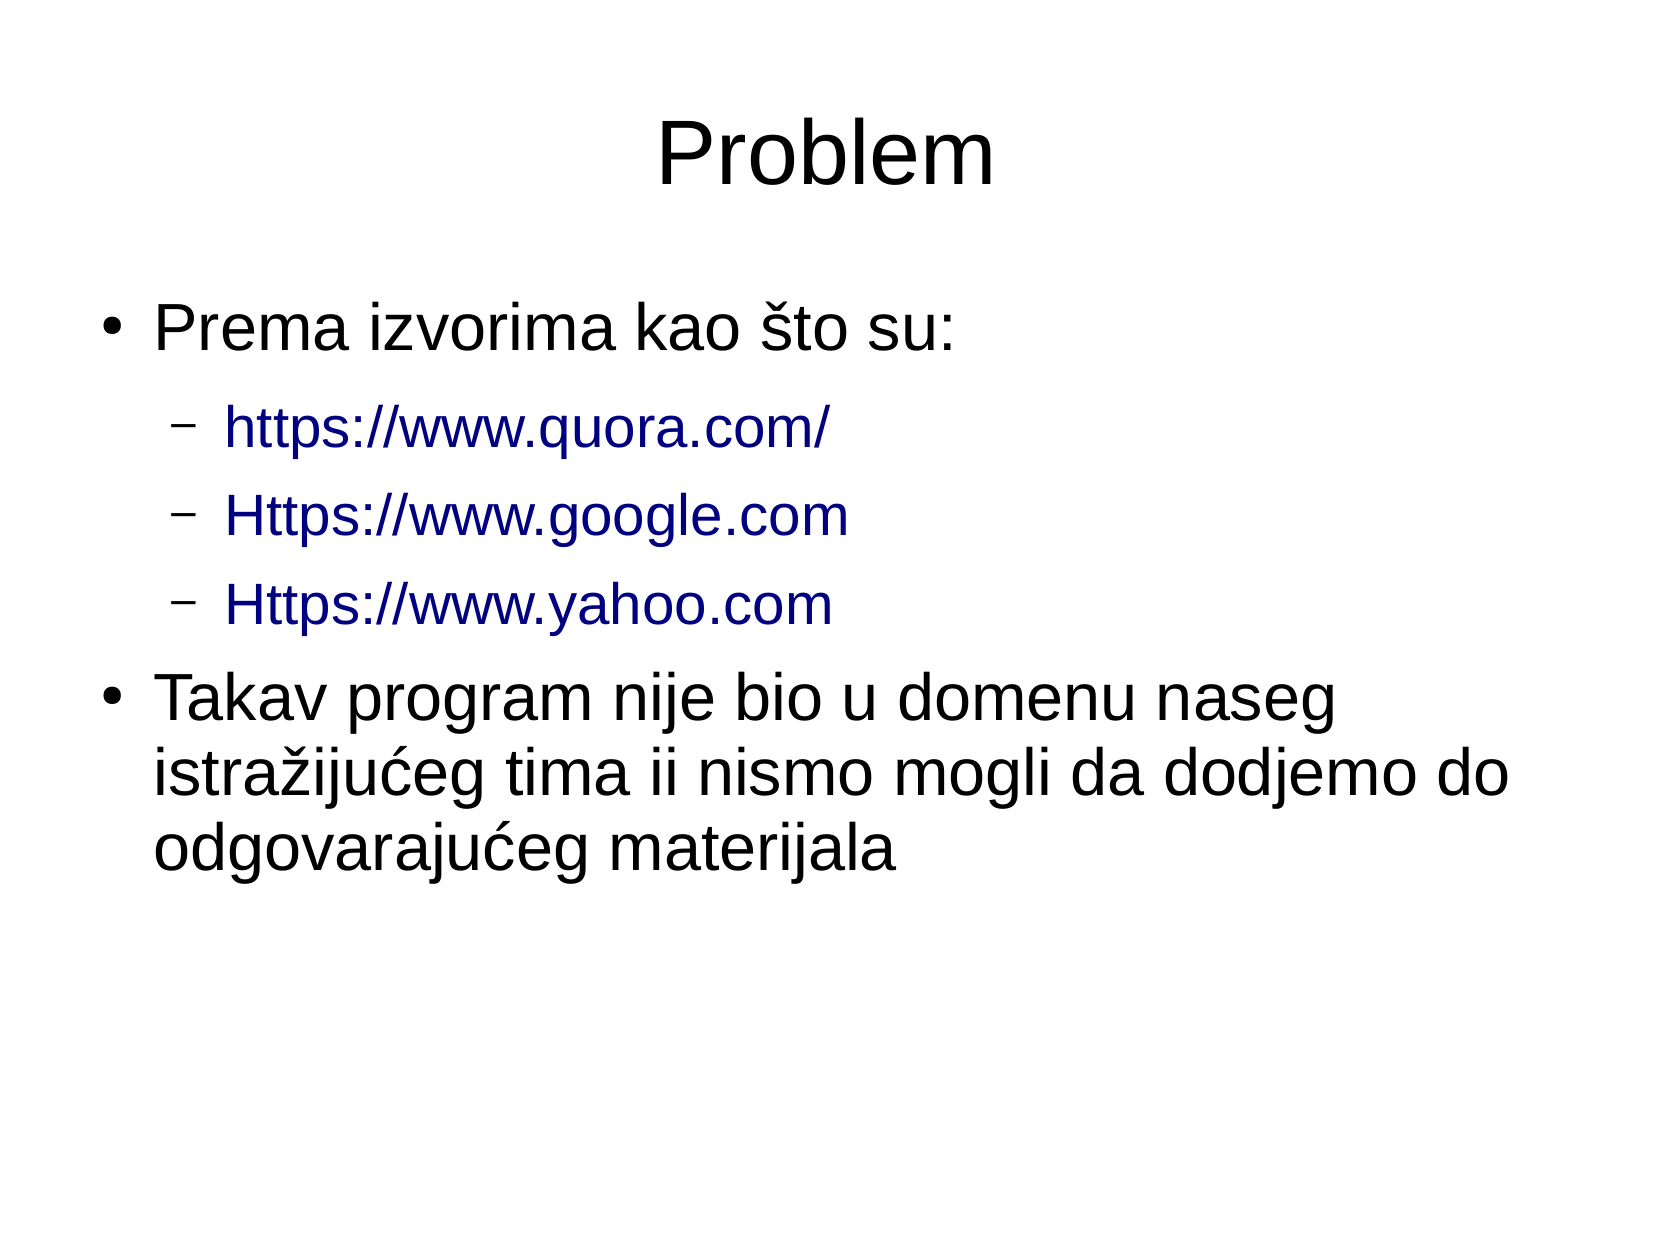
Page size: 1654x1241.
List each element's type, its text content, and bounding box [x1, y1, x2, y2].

list Prema izvorima kao što su: https://www.quora.com/ Https://www.google.com Https://www.yahoo.com Takav program nije bio u domenu naseg istražijućeg tima ii nismo mogli da dodjemo do odgovarajućeg materijala [82, 290, 1571, 1156]
title Problem [82, 49, 1571, 257]
